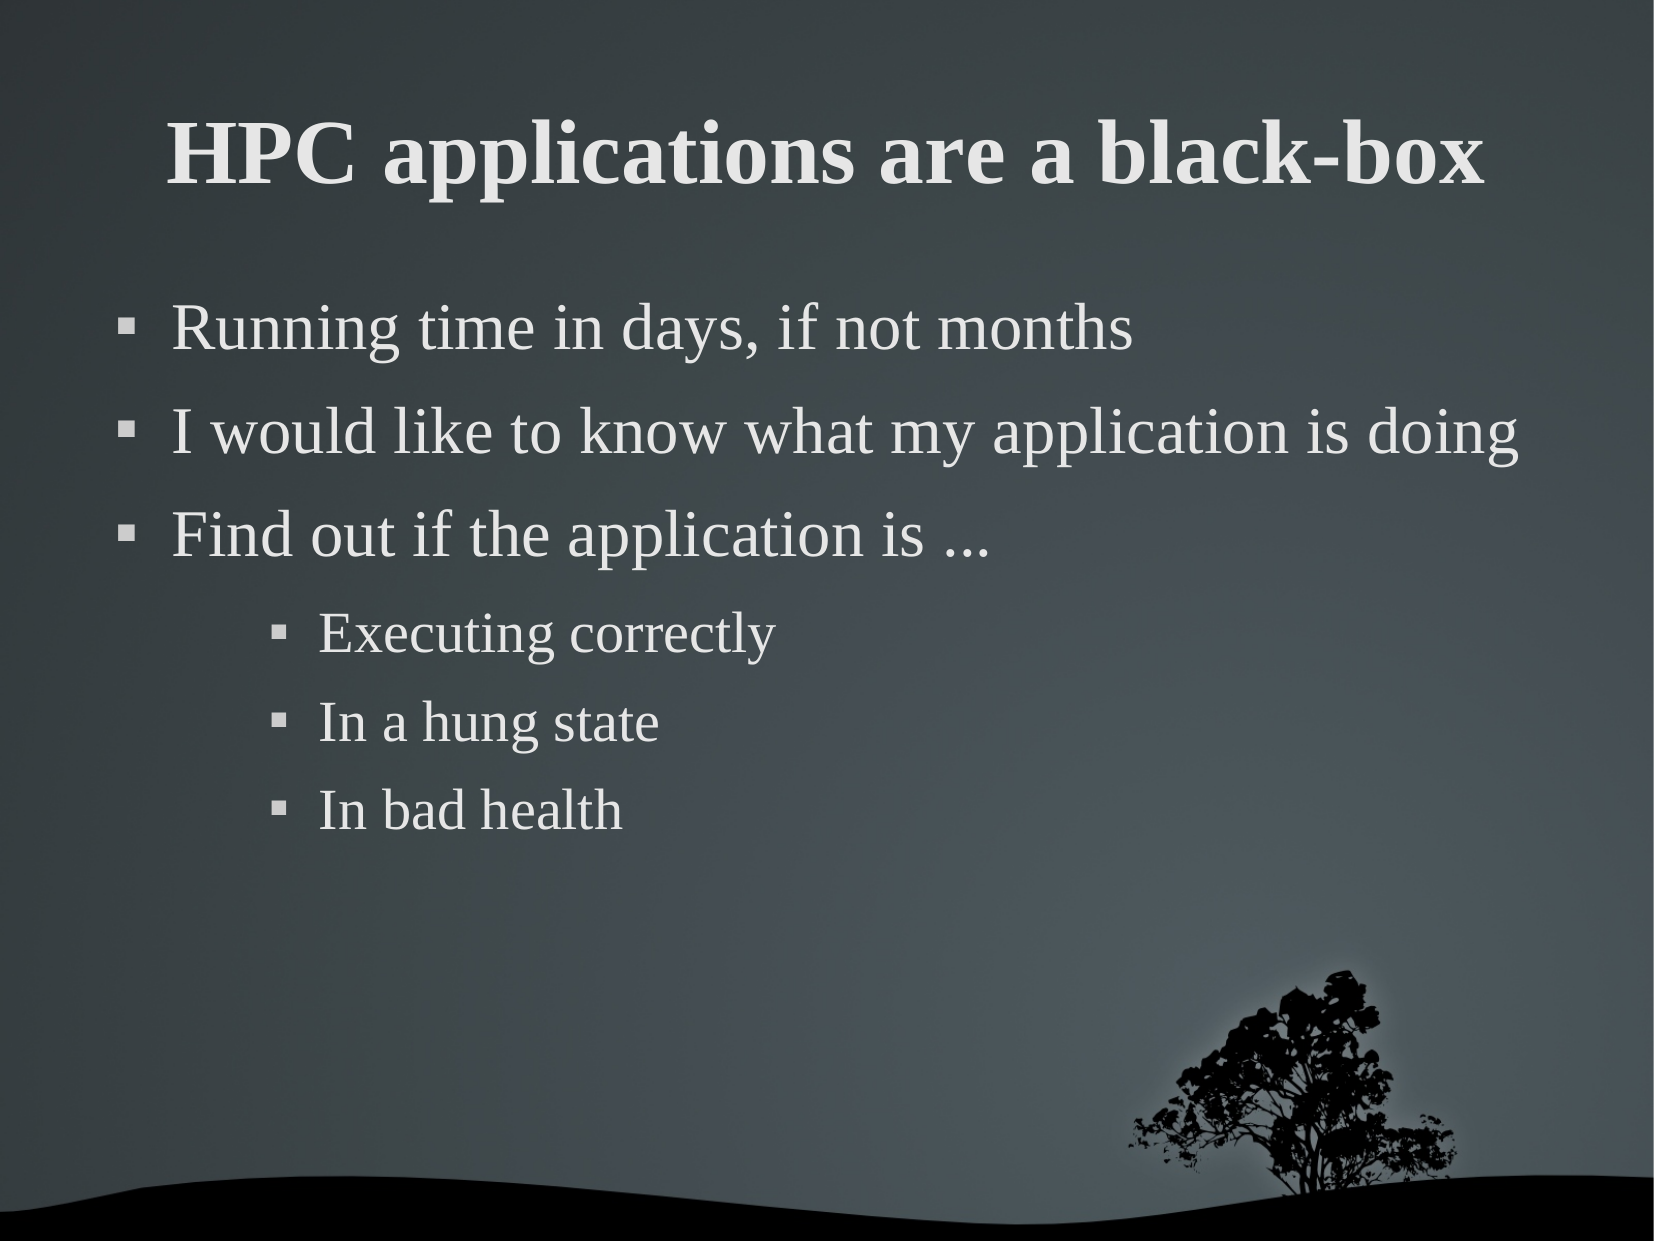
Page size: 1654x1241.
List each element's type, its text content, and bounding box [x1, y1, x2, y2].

list Running time in days, if not months I would like to know what my application is doing Find out if the application is ... Executing correctly In a hung state In bad health [82, 290, 1571, 1109]
title HPC applications are a black-box [82, 49, 1571, 257]
picture [0, 0, 1654, 1241]
